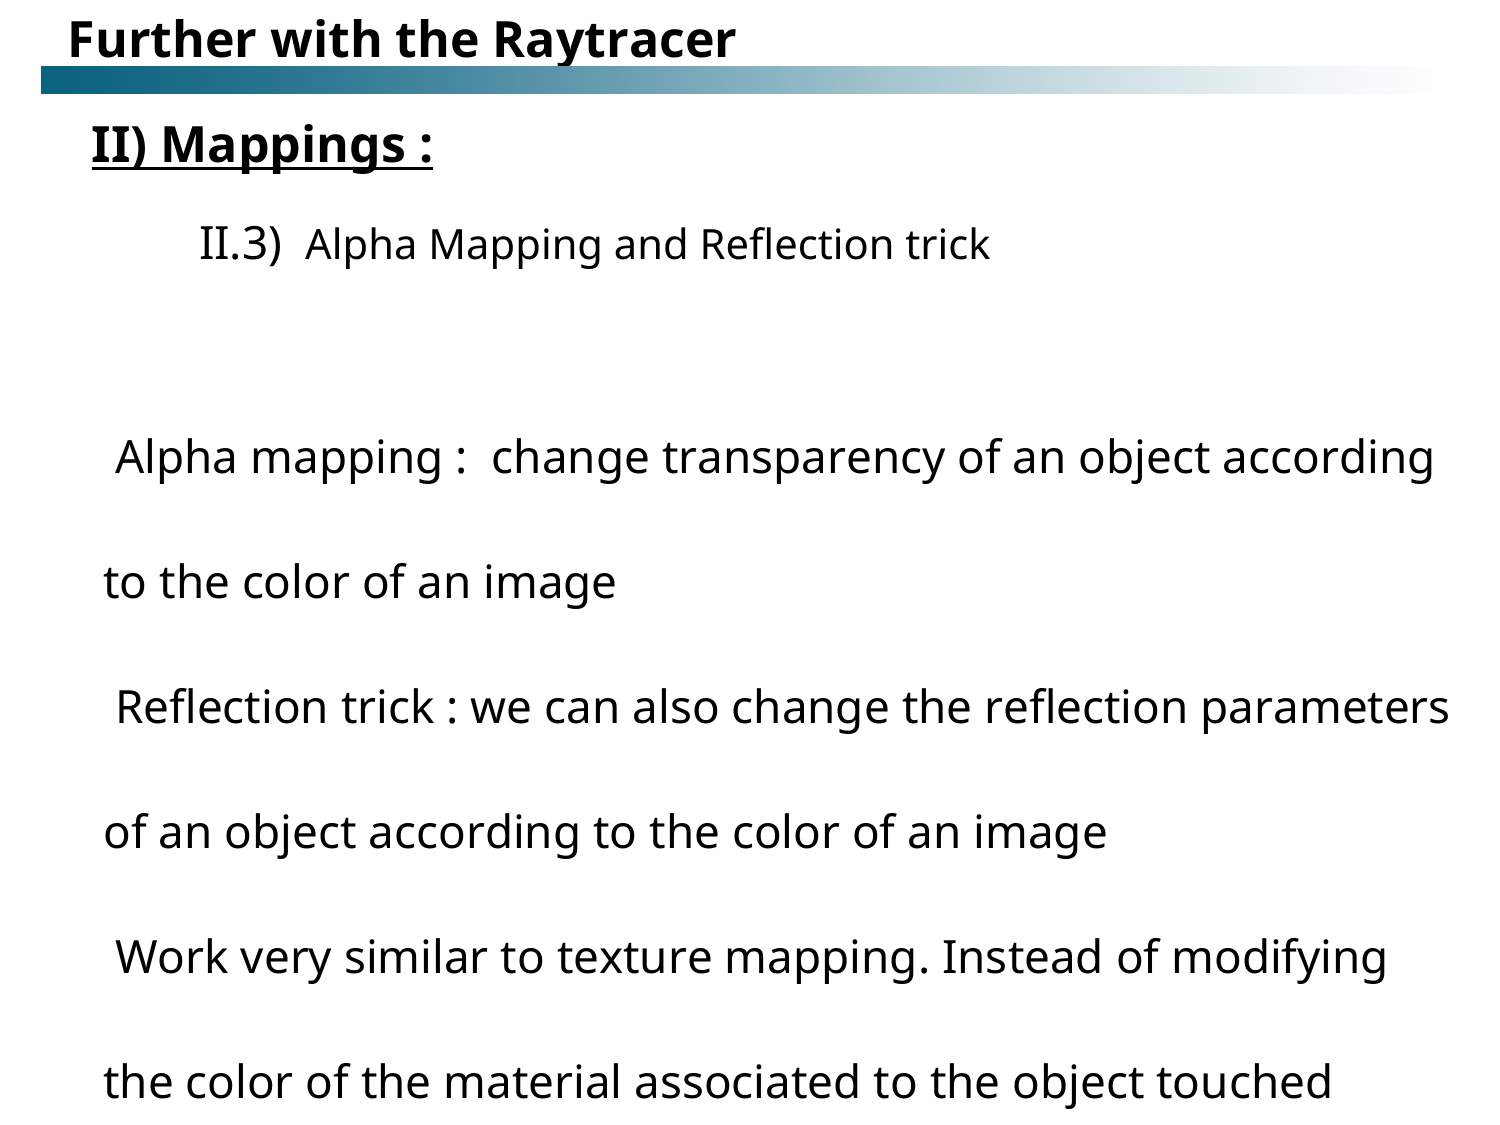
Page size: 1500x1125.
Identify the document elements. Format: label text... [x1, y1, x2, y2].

text_box Alpha mapping : change transparency of an object according to the color of an image Reflection trick : we can also change the reflection parameters of an object according to the color of an image Work very similar to texture mapping. Instead of modifying the color of the material associated to the object touched change the translucency or the reflection of the material. [88, 354, 1477, 1033]
text_box II) Mappings : [76, 101, 644, 186]
title Further with the Raytracer [53, 1, 859, 66]
picture [41, 66, 1471, 94]
text_box II.3) Alpha Mapping and Reflection trick [184, 202, 1182, 281]
